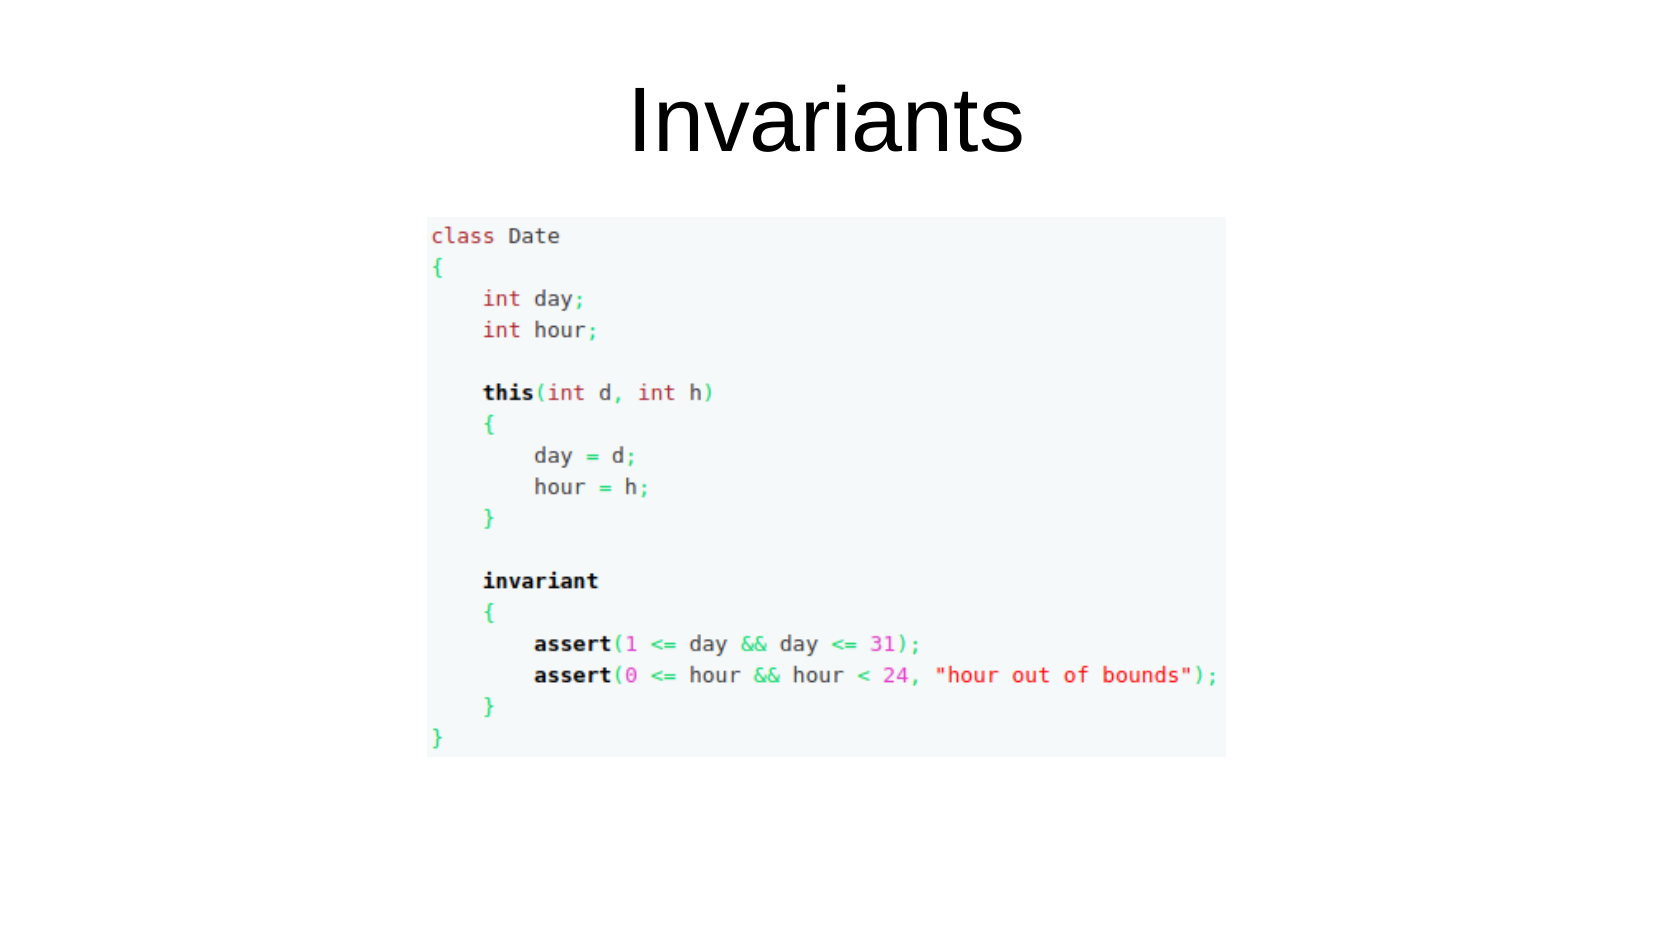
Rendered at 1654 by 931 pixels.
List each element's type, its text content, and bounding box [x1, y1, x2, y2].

title Invariants [82, 37, 1571, 193]
picture [427, 217, 1226, 757]
